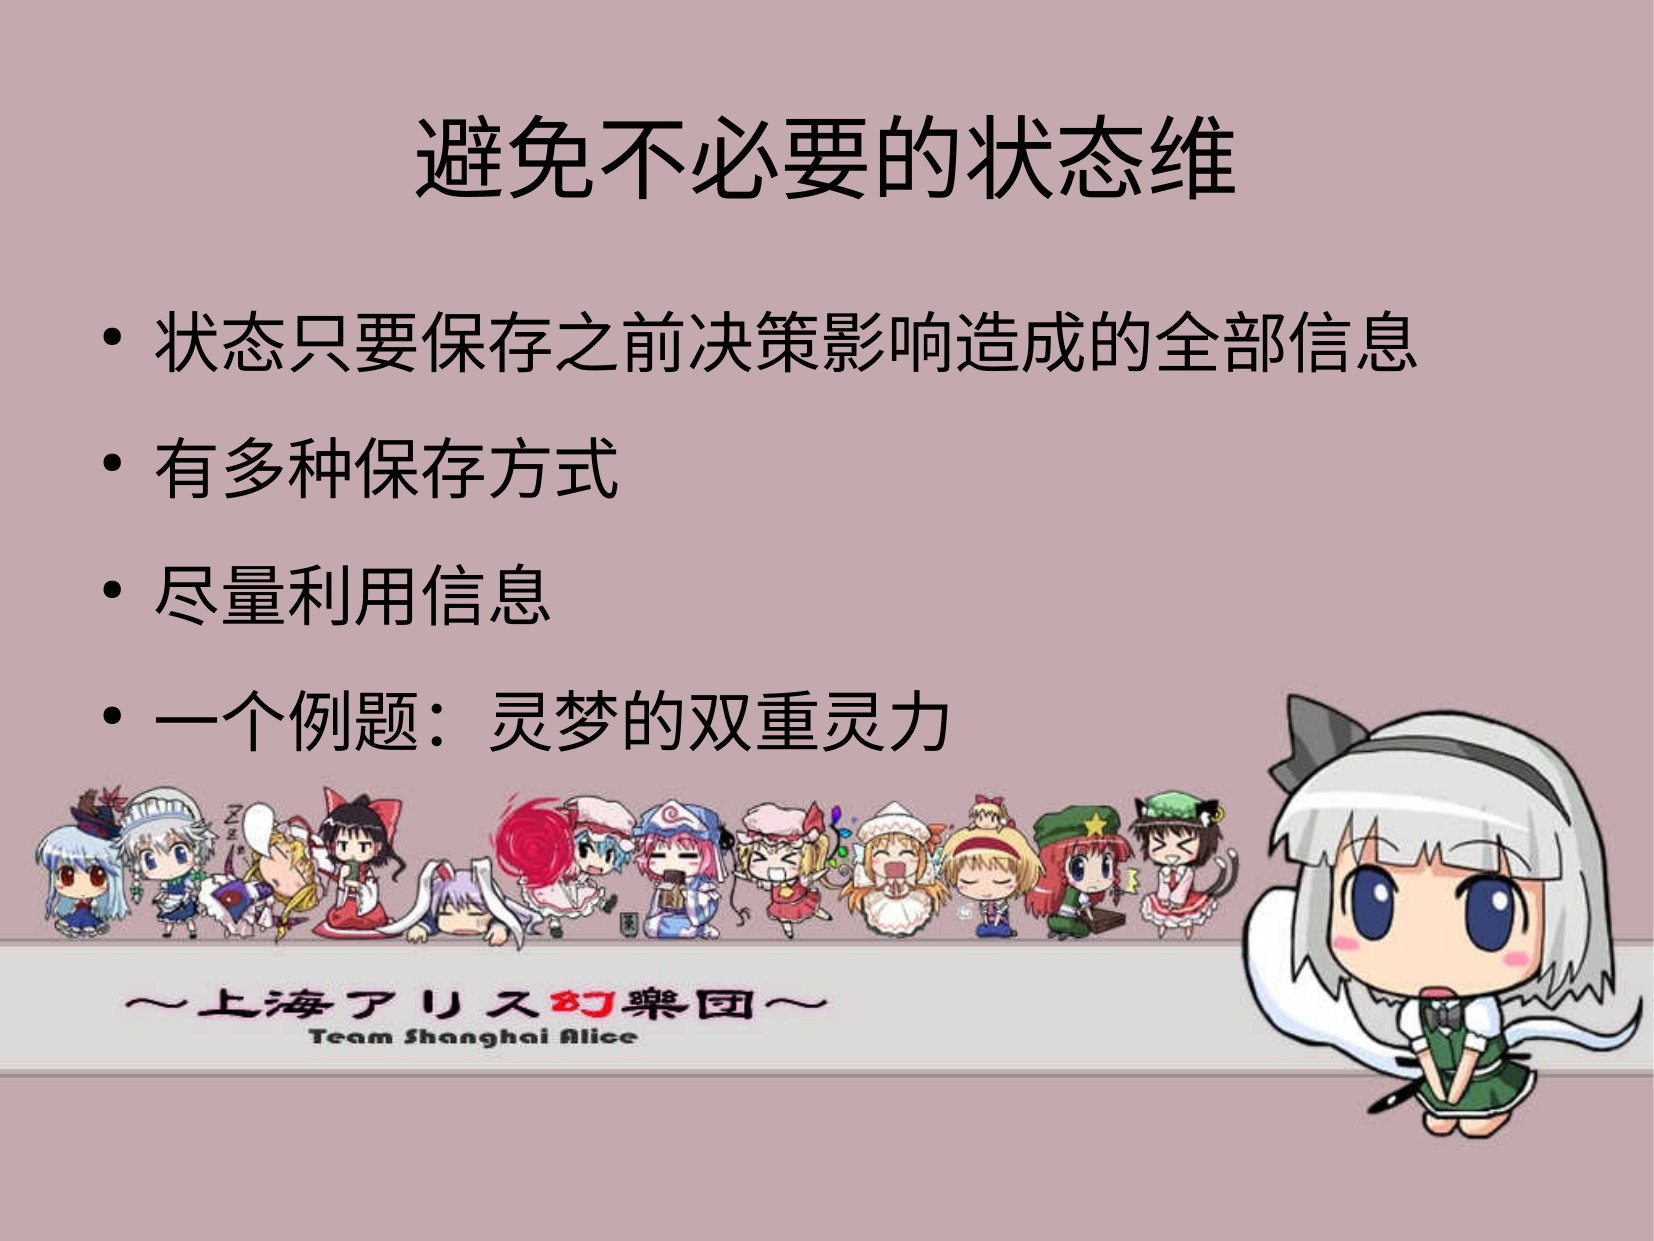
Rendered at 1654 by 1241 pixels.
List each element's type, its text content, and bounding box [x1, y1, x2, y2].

list 状态只要保存之前决策影响造成的全部信息 有多种保存方式 尽量利用信息 一个例题：灵梦的双重灵力 [82, 290, 1571, 1109]
title 避免不必要的状态维 [82, 49, 1571, 257]
picture [0, 0, 1654, 1241]
